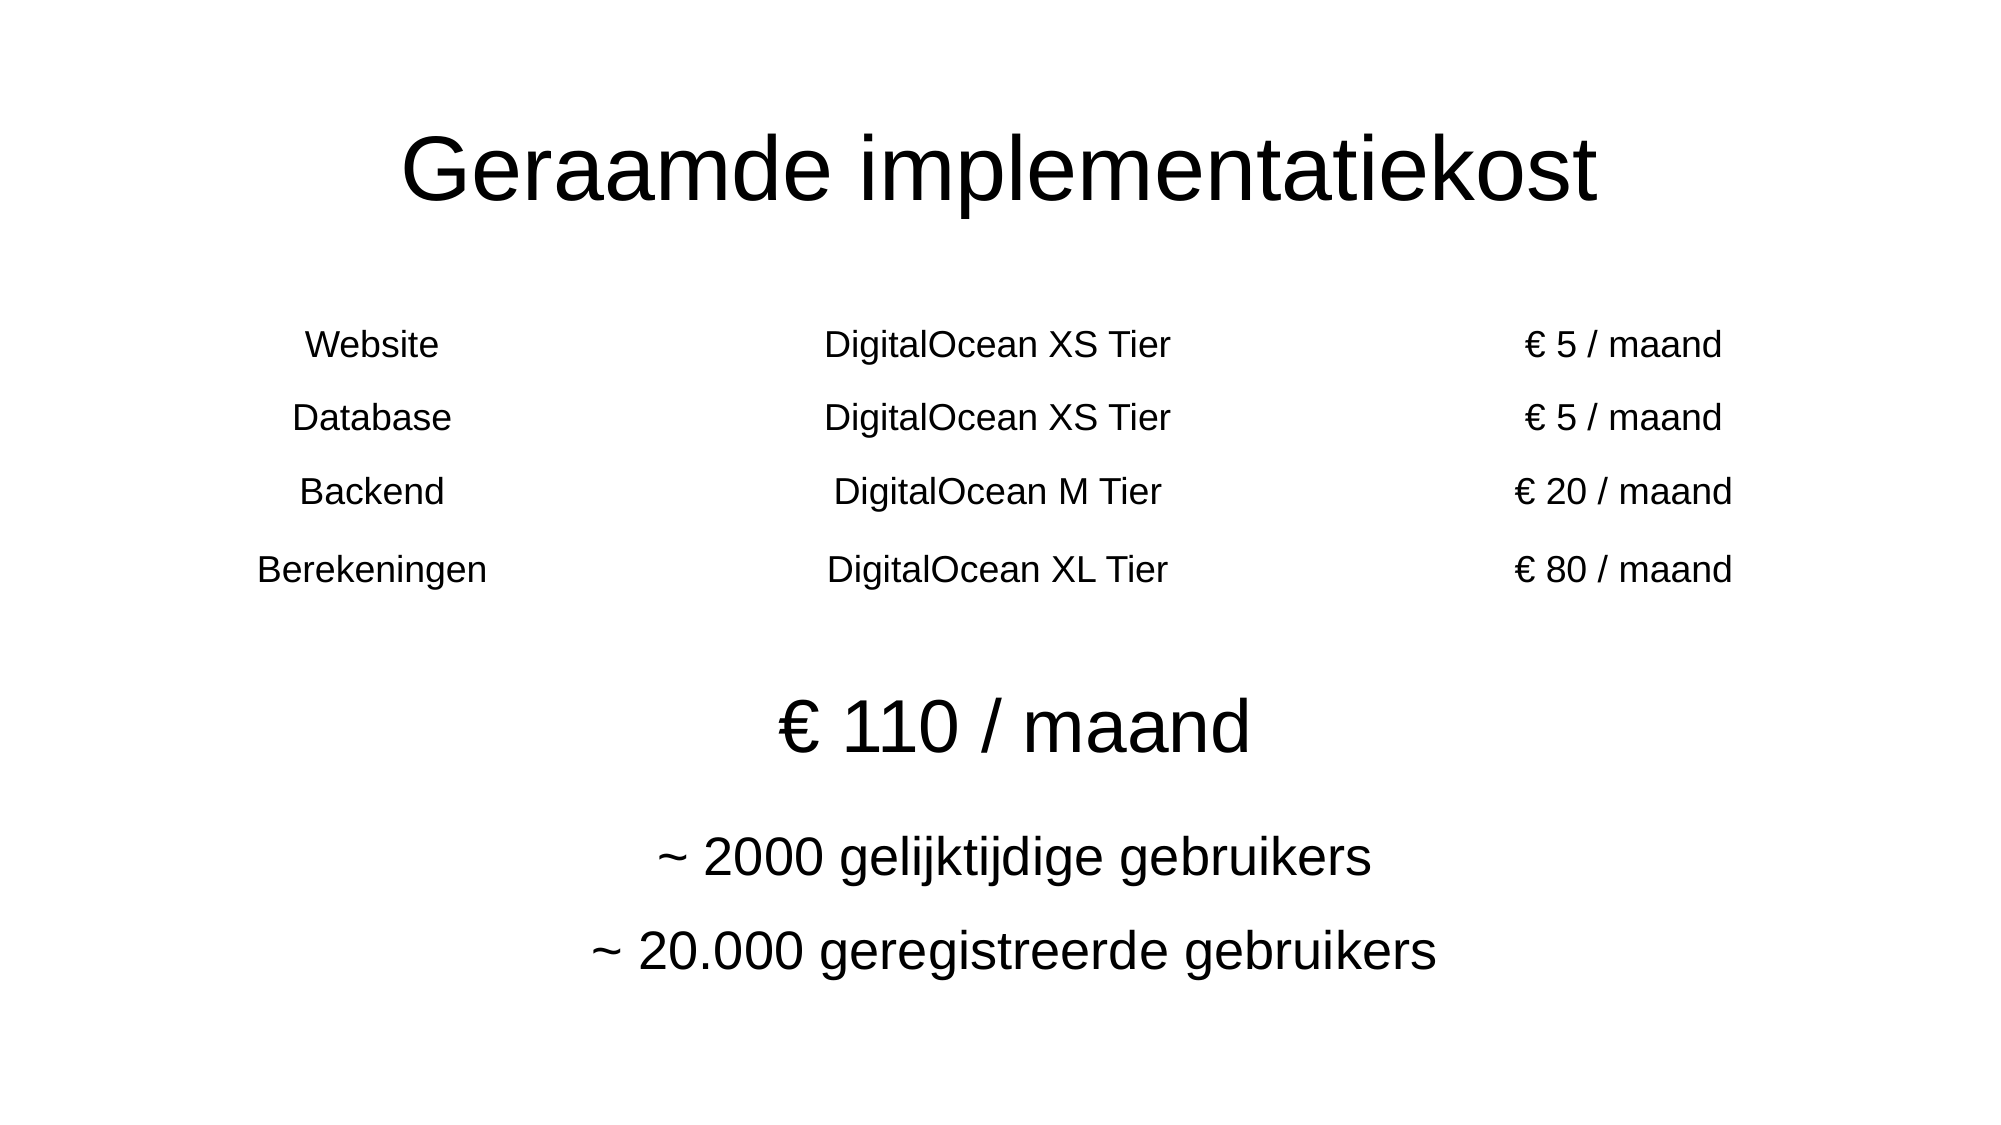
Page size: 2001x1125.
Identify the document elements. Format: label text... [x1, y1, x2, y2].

table_cell Database [60, 382, 685, 454]
table_header DigitalOcean XS Tier [686, 308, 1311, 381]
title ~ 2000 gelijktijdige gebruikers [152, 814, 1878, 898]
table_cell € 5 / maand [1312, 382, 1937, 454]
table_header Website [60, 308, 685, 381]
table_cell DigitalOcean M Tier [686, 455, 1311, 528]
title ~ 20.000 geregistreerde gebruikers [152, 909, 1878, 993]
title Geraamde implementatiekost [137, 59, 1863, 278]
table_cell DigitalOcean XL Tier [686, 529, 1311, 612]
title € 110 / maand [152, 684, 1878, 769]
table_cell Berekeningen [60, 529, 685, 612]
table_cell € 80 / maand [1312, 529, 1937, 612]
table_cell € 20 / maand [1312, 455, 1937, 528]
table_header € 5 / maand [1312, 308, 1937, 381]
table_cell Backend [60, 455, 685, 528]
table_cell DigitalOcean XS Tier [686, 382, 1311, 454]
